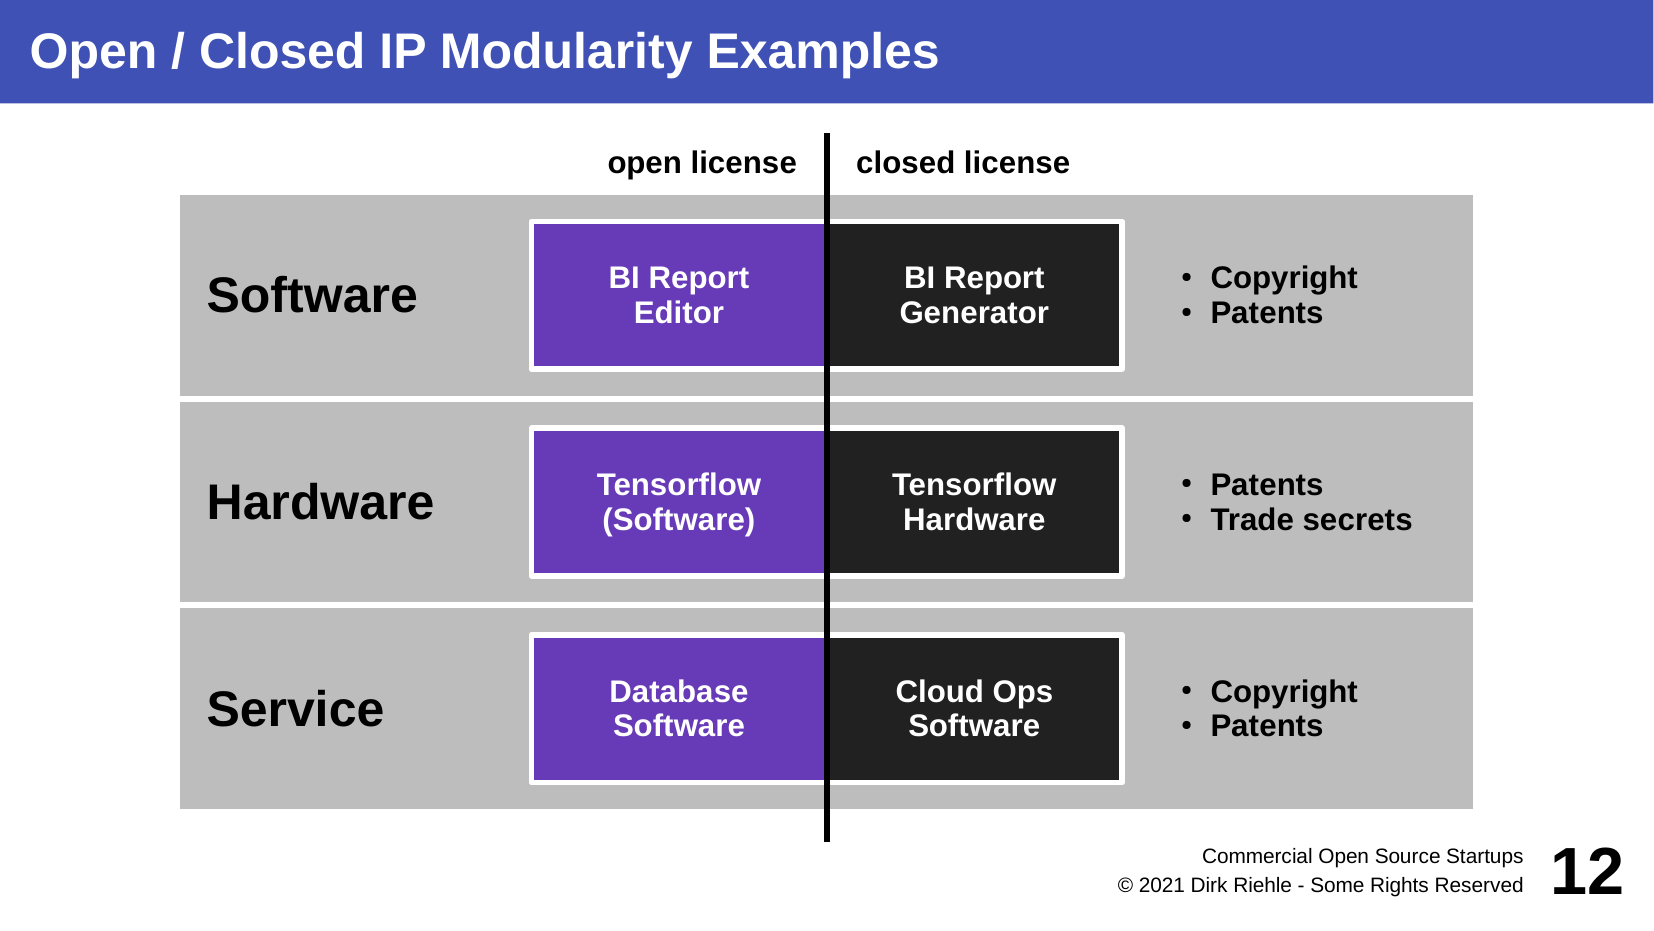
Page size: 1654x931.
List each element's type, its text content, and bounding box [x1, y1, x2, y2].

text_box BI Report Generator [830, 221, 1123, 370]
text_box Patents Trade secrets [1151, 398, 1477, 605]
title Open / Closed IP Modularity Examples [0, 0, 1654, 104]
text_box Copyright Patents [1151, 191, 1477, 398]
text_box BI Report Editor [531, 221, 824, 370]
text_box Hardware [830, 399, 1151, 605]
text_box Software [830, 192, 1151, 399]
text_box Tensorflow Hardware [830, 428, 1123, 576]
text_box Service [177, 605, 824, 813]
text_box closed license [826, 132, 1182, 192]
text_box Copyright Patents [1151, 605, 1477, 813]
text_box Service [830, 605, 1151, 813]
text_box Software [177, 191, 824, 399]
text_box Cloud Ops Software [830, 634, 1123, 783]
text_box open license [472, 132, 826, 192]
text_box Hardware [177, 399, 824, 605]
text_box Tensorflow (Software) [531, 428, 824, 576]
text_box Database Software [531, 634, 824, 783]
